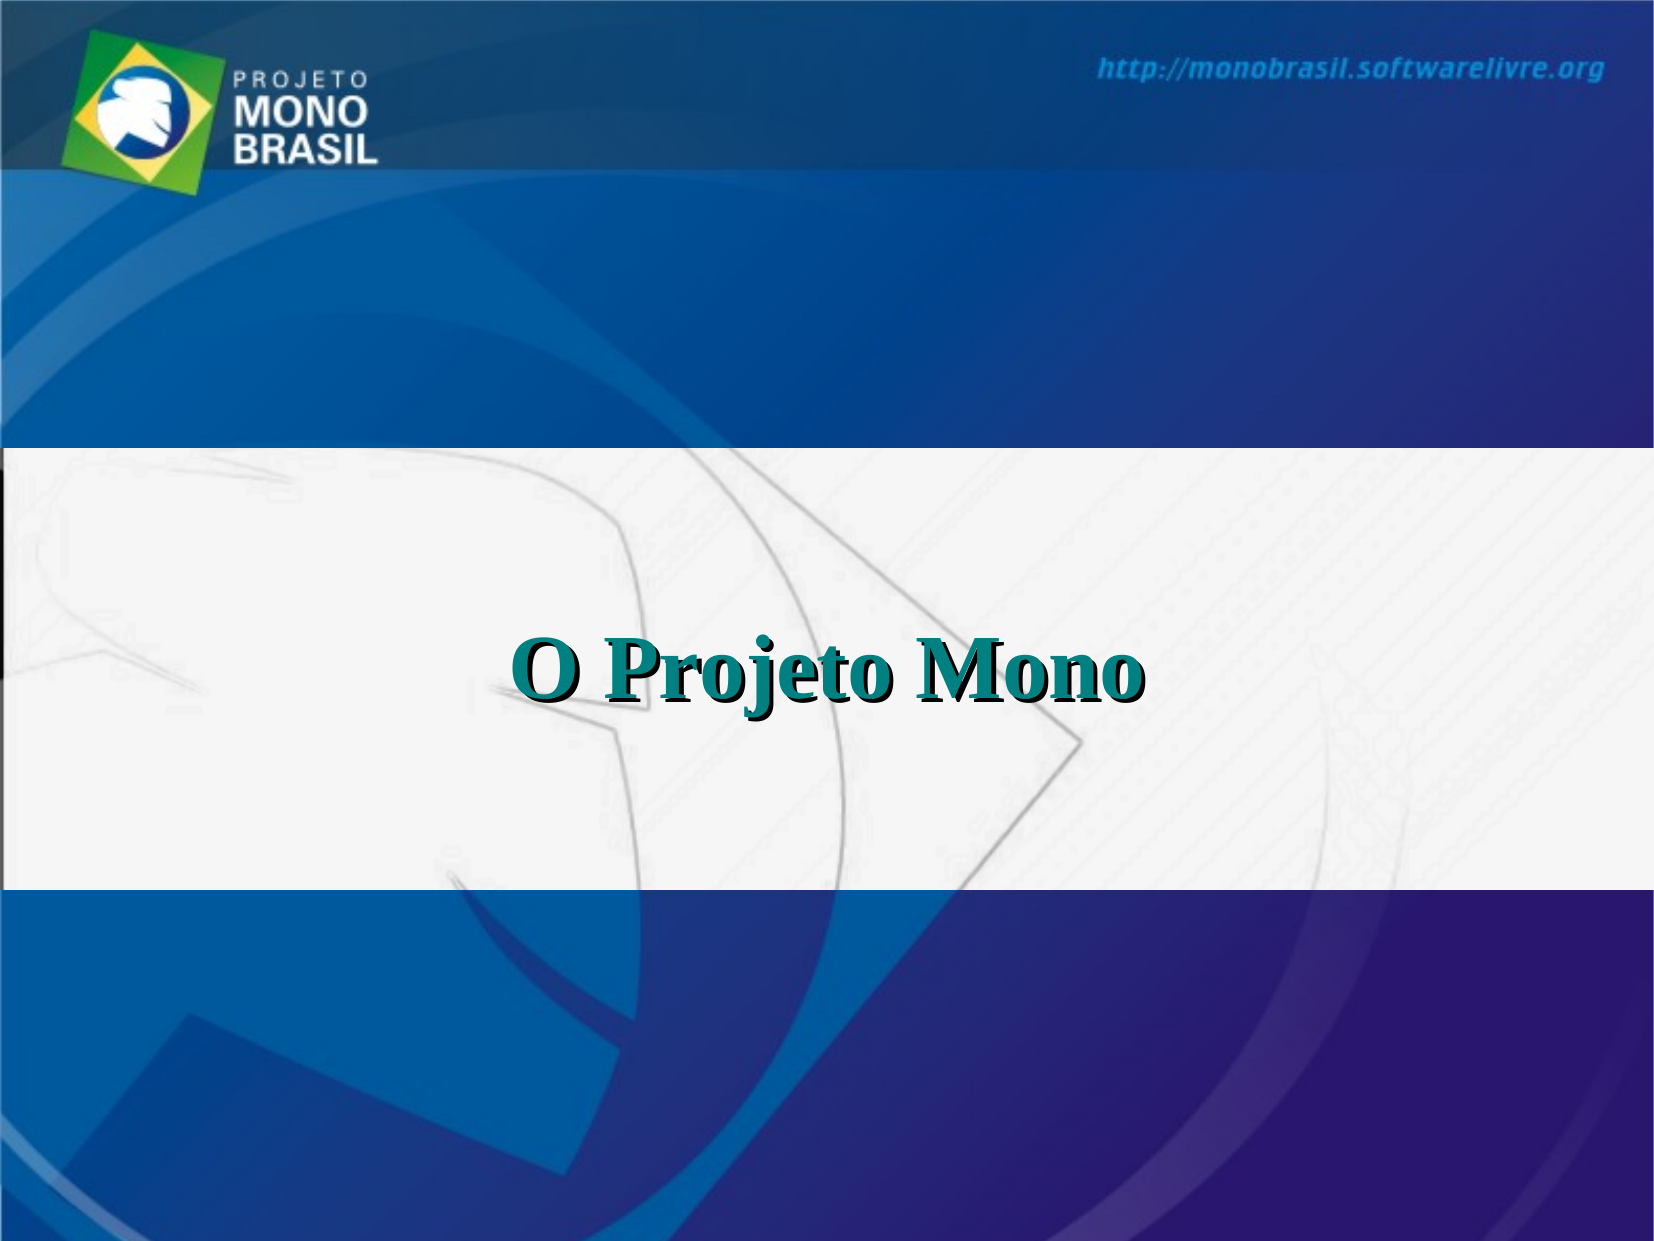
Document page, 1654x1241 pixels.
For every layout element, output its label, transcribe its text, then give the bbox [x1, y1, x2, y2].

picture [0, 0, 1654, 1241]
title O Projeto Mono [121, 563, 1534, 771]
